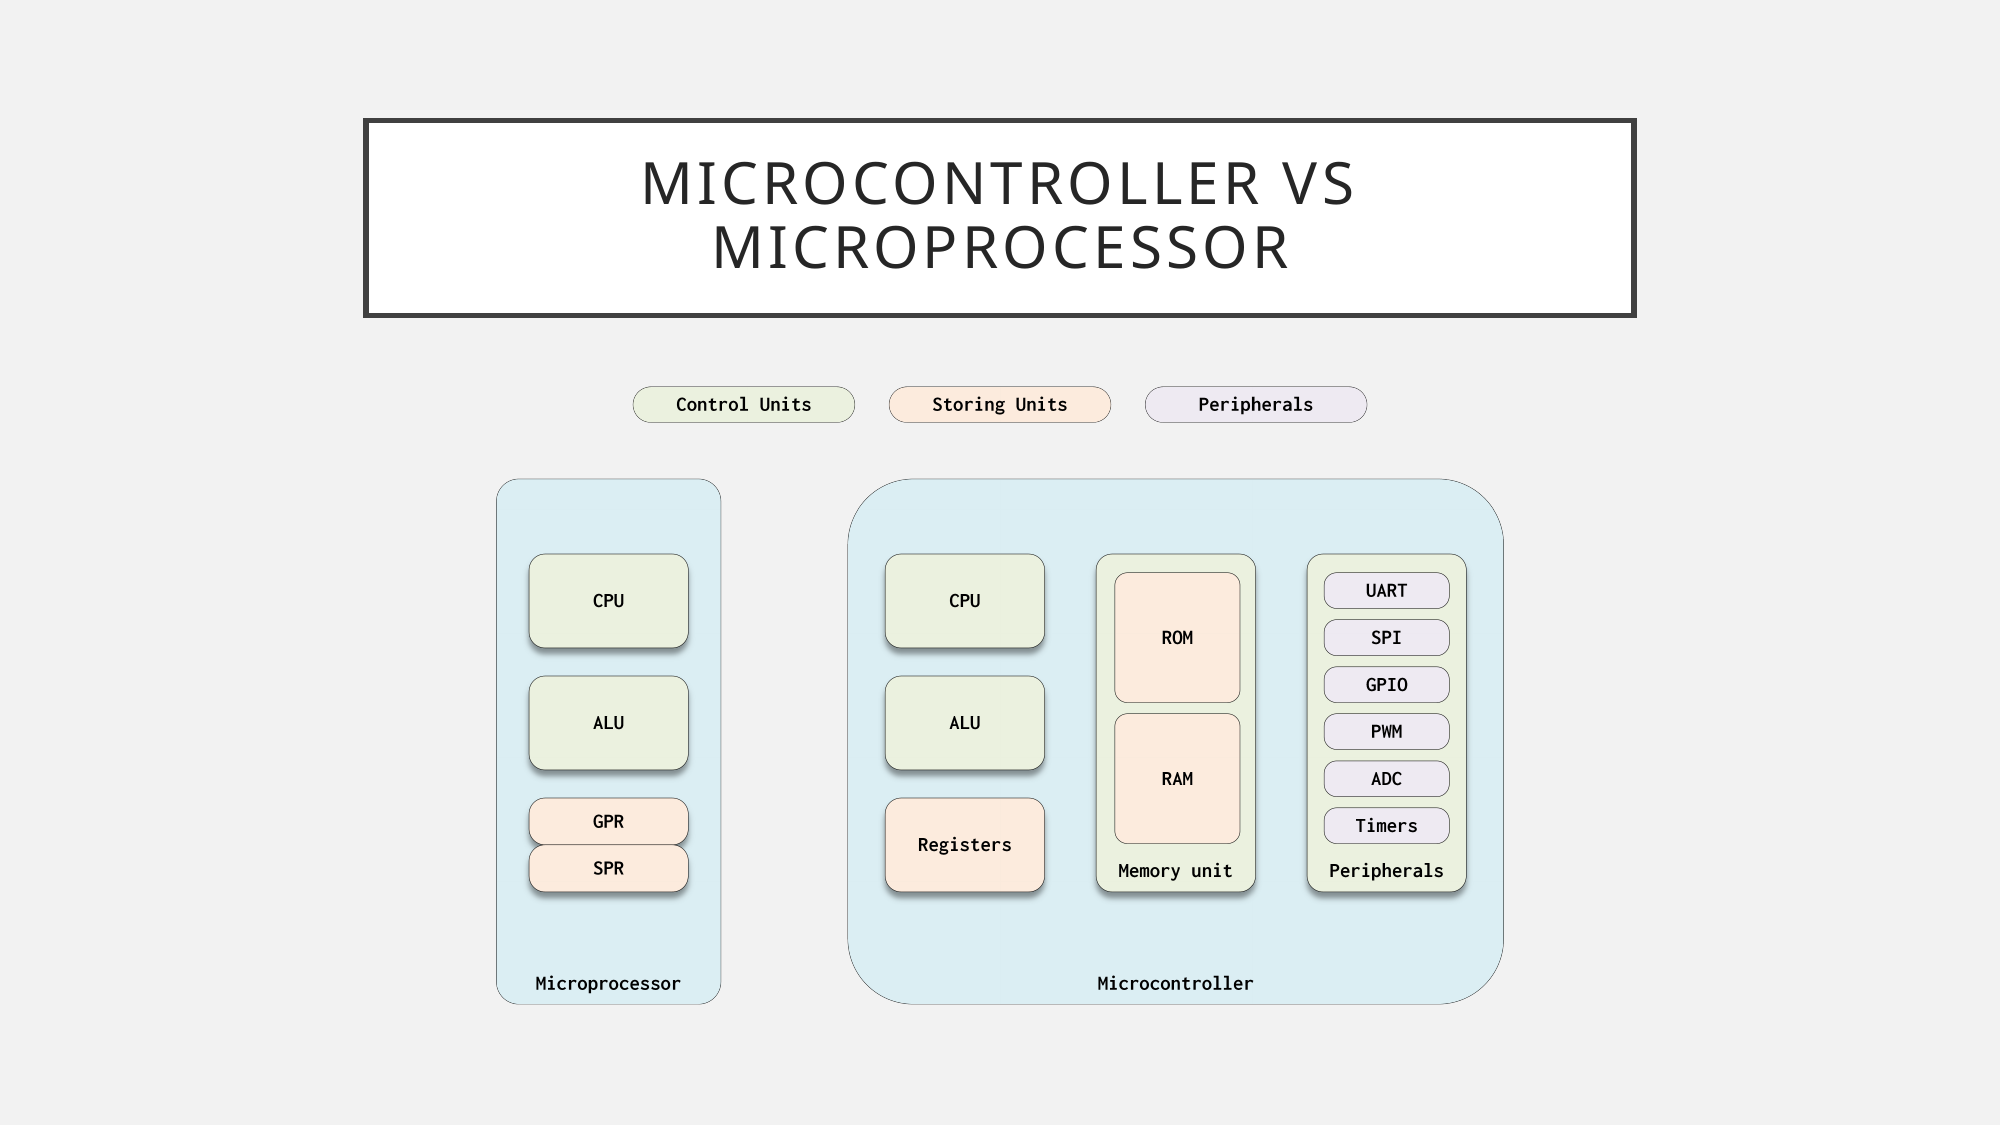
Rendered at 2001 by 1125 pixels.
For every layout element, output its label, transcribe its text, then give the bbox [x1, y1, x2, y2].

picture [495, 386, 1505, 1005]
title Microcontroller vs microprocessor [366, 120, 1634, 316]
